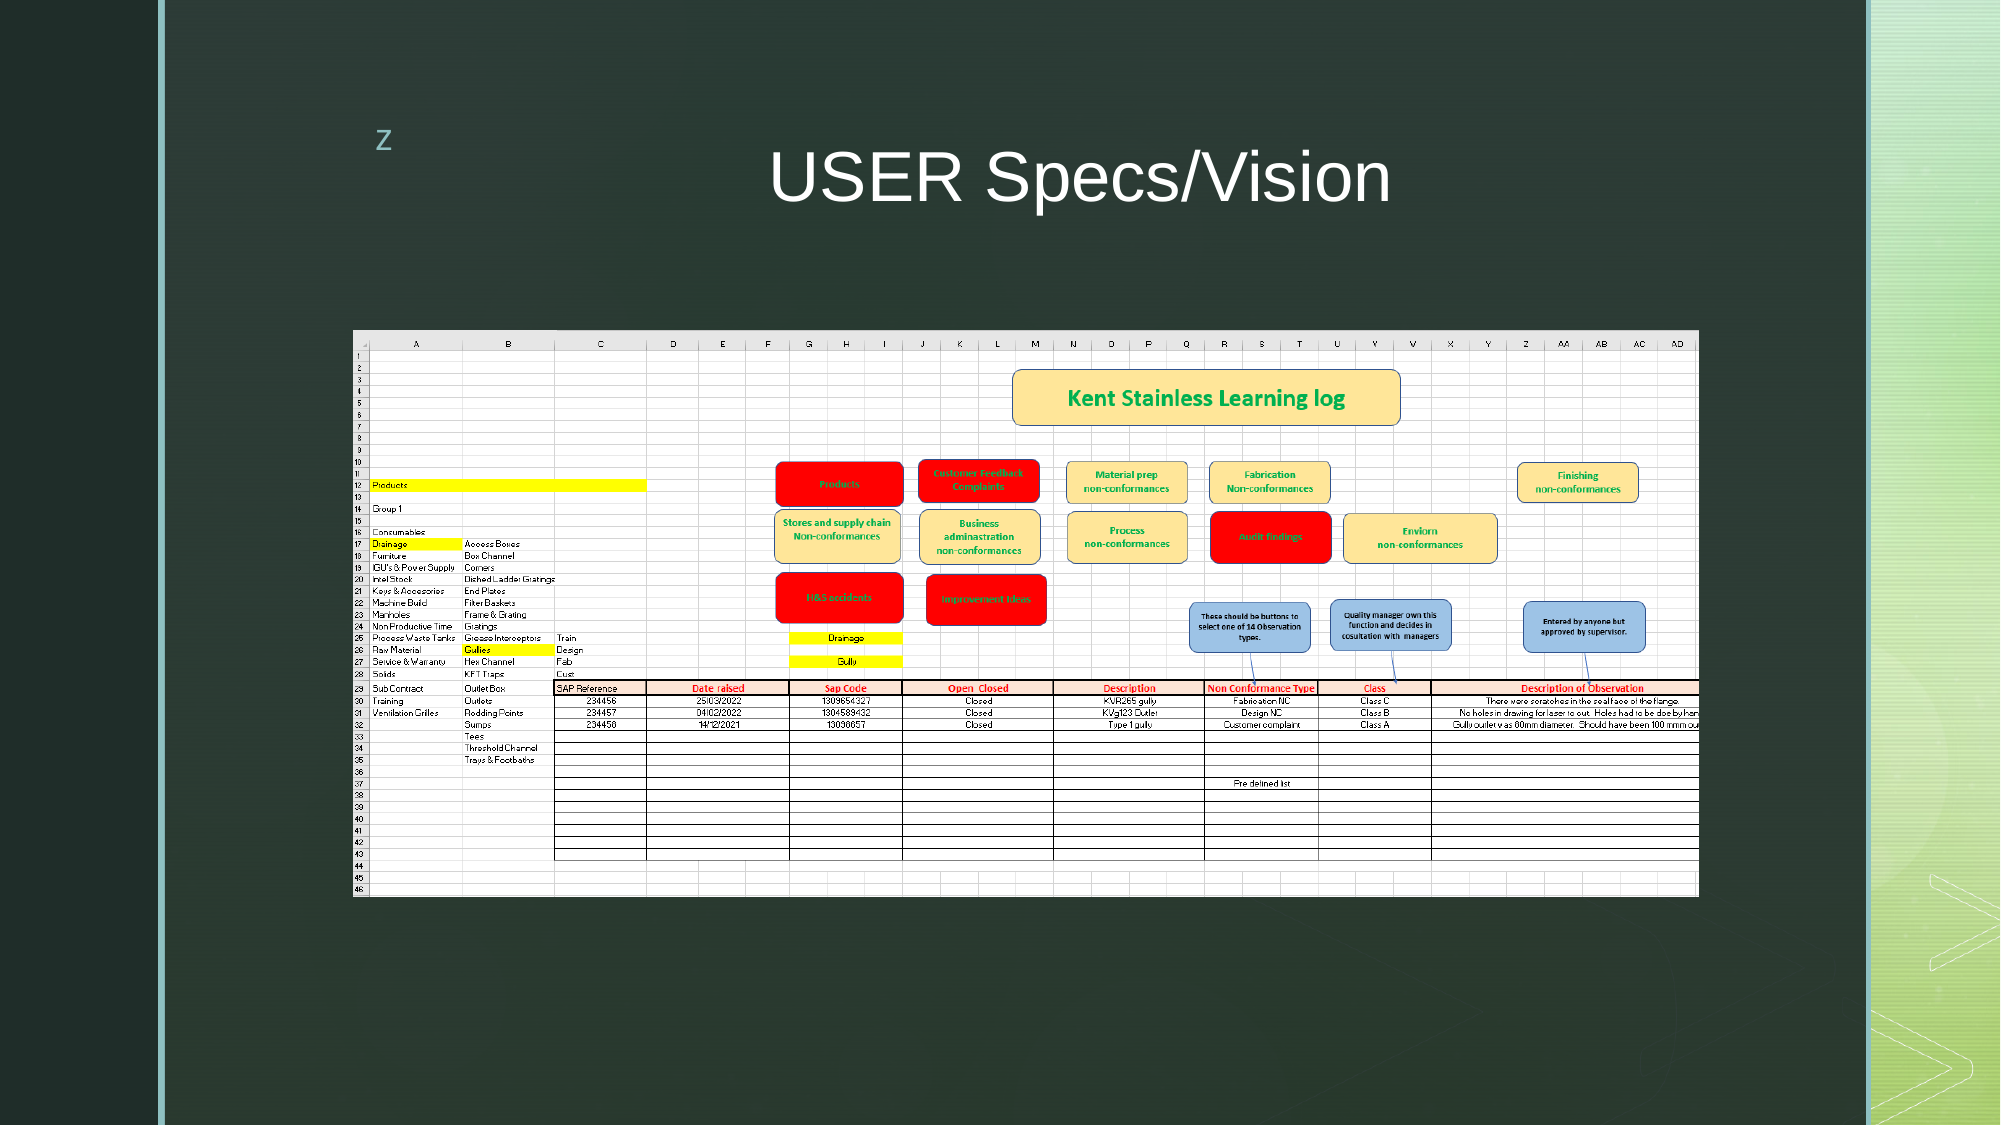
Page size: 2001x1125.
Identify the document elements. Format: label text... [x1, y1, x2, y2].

title USER Specs/Vision [428, 132, 1734, 310]
picture [353, 330, 1699, 897]
